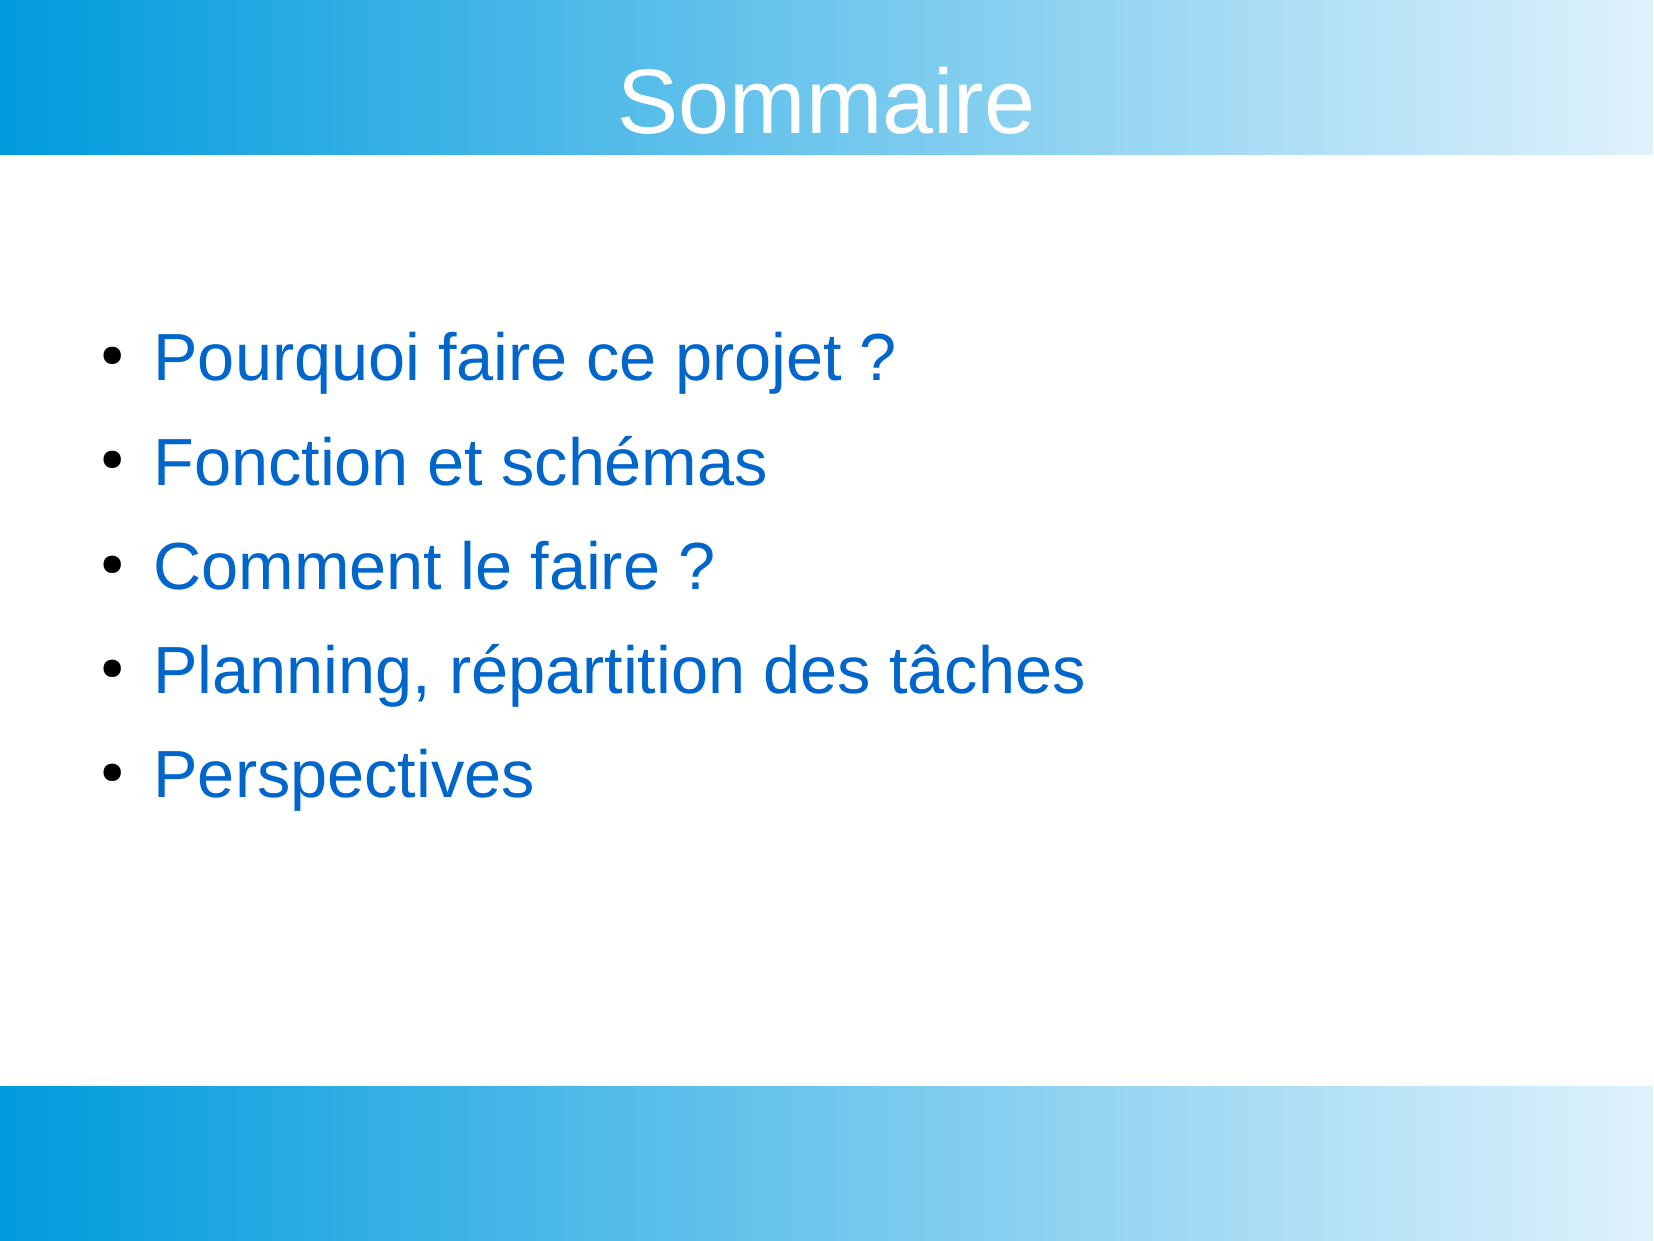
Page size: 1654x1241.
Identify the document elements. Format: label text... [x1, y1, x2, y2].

list Pourquoi faire ce projet ? Fonction et schémas Comment le faire ? Planning, répartition des tâches Perspectives [82, 320, 1571, 1040]
title Sommaire [82, 49, 1571, 155]
